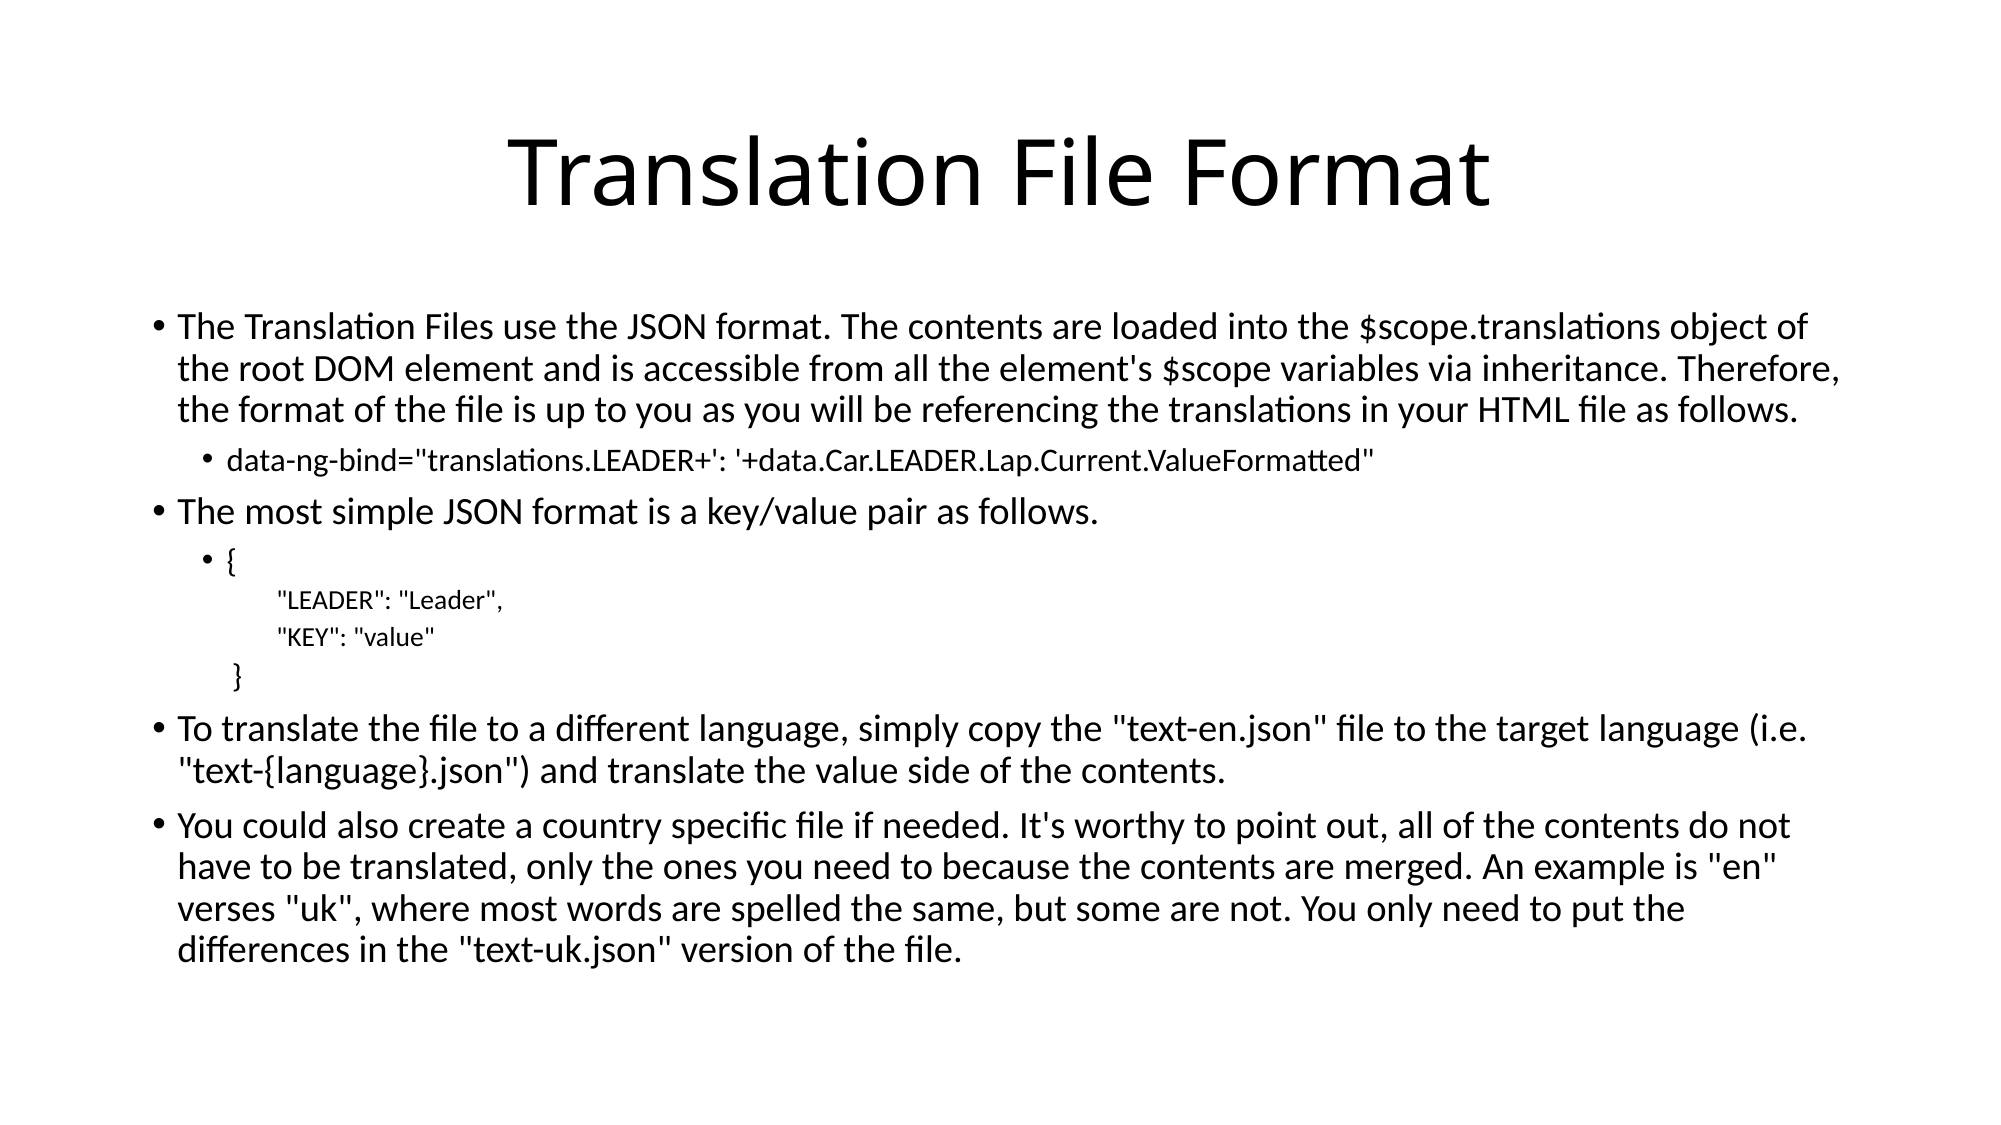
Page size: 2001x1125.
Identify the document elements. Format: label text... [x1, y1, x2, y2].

list The Translation Files use the JSON format. The contents are loaded into the $scope.translations object of the root DOM element and is accessible from all the element's $scope variables via inheritance. Therefore, the format of the file is up to you as you will be referencing the translations in your HTML file as follows. data-ng-bind="translations.LEADER+': '+data.Car.LEADER.Lap.Current.ValueFormatted" The most simple JSON format is a key/value pair as follows. { "LEADER": "Leader", "KEY": "value" } To translate the file to a different language, simply copy the "text-en.json" file to the target language (i.e. "text-{language}.json") and translate the value side of the contents. You could also create a country specific file if needed. It's worthy to point out, all of the contents do not have to be translated, only the ones you need to because the contents are merged. An example is "en" verses "uk", where most words are spelled the same, but some are not. You only need to put the differences in the "text-uk.json" version of the file. [137, 299, 1863, 1014]
title Translation File Format [137, 59, 1863, 278]
